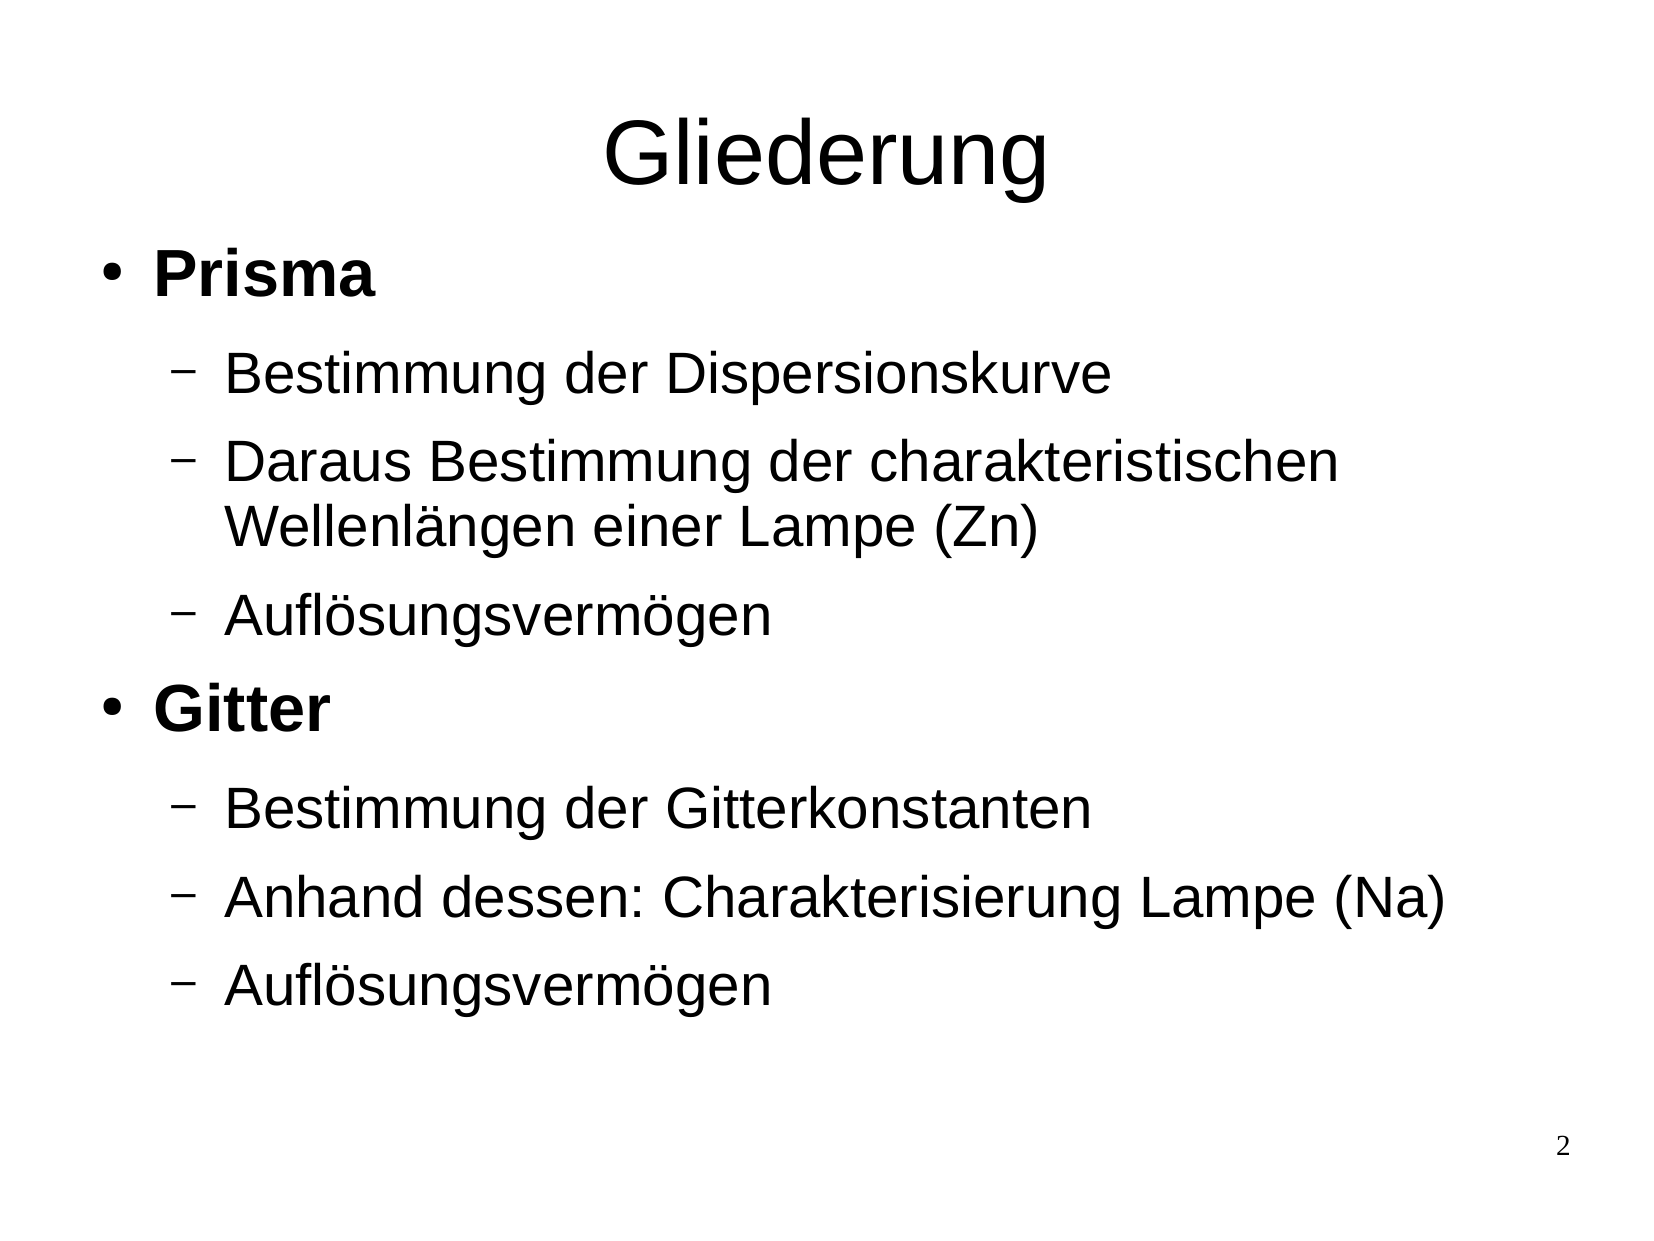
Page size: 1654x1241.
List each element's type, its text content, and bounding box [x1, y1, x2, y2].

list Prisma Bestimmung der Dispersionskurve Daraus Bestimmung der charakteristischen Wellenlängen einer Lampe (Zn) Auflösungsvermögen Gitter Bestimmung der Gitterkonstanten Anhand dessen: Charakterisierung Lampe (Na) Auflösungsvermögen [82, 236, 1571, 1186]
title Gliederung [82, 49, 1571, 236]
